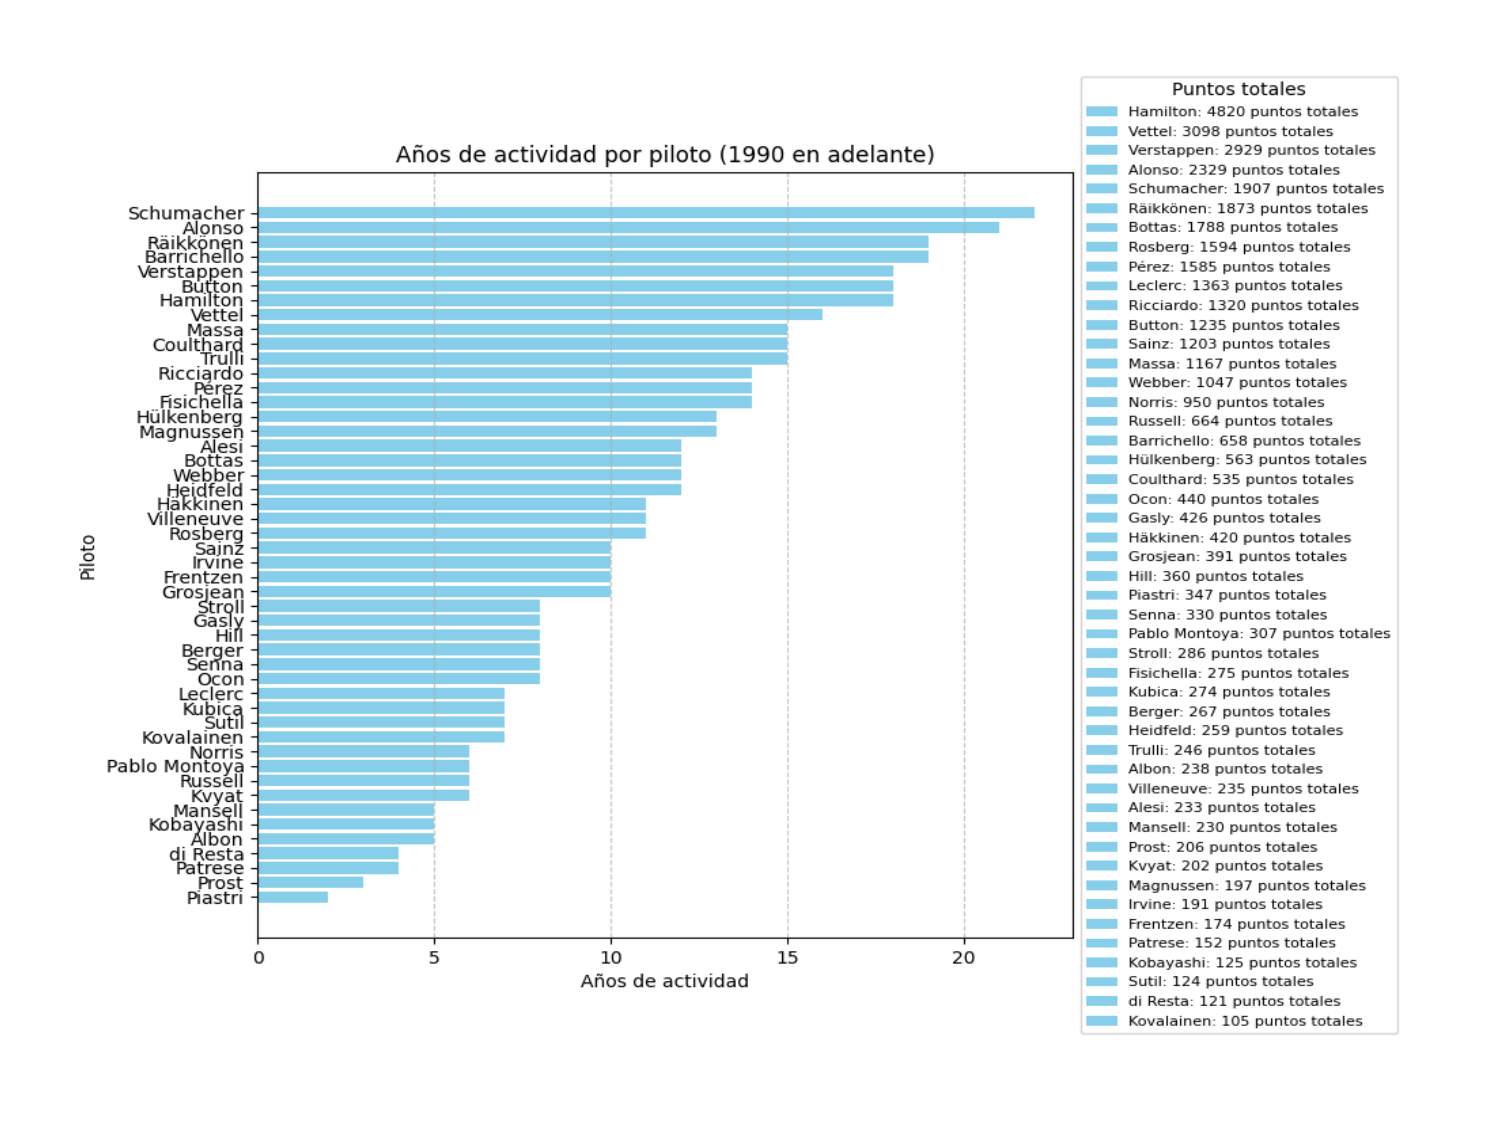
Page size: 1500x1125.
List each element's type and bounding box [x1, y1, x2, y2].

picture [59, 58, 1418, 1052]
title [75, 45, 1425, 233]
